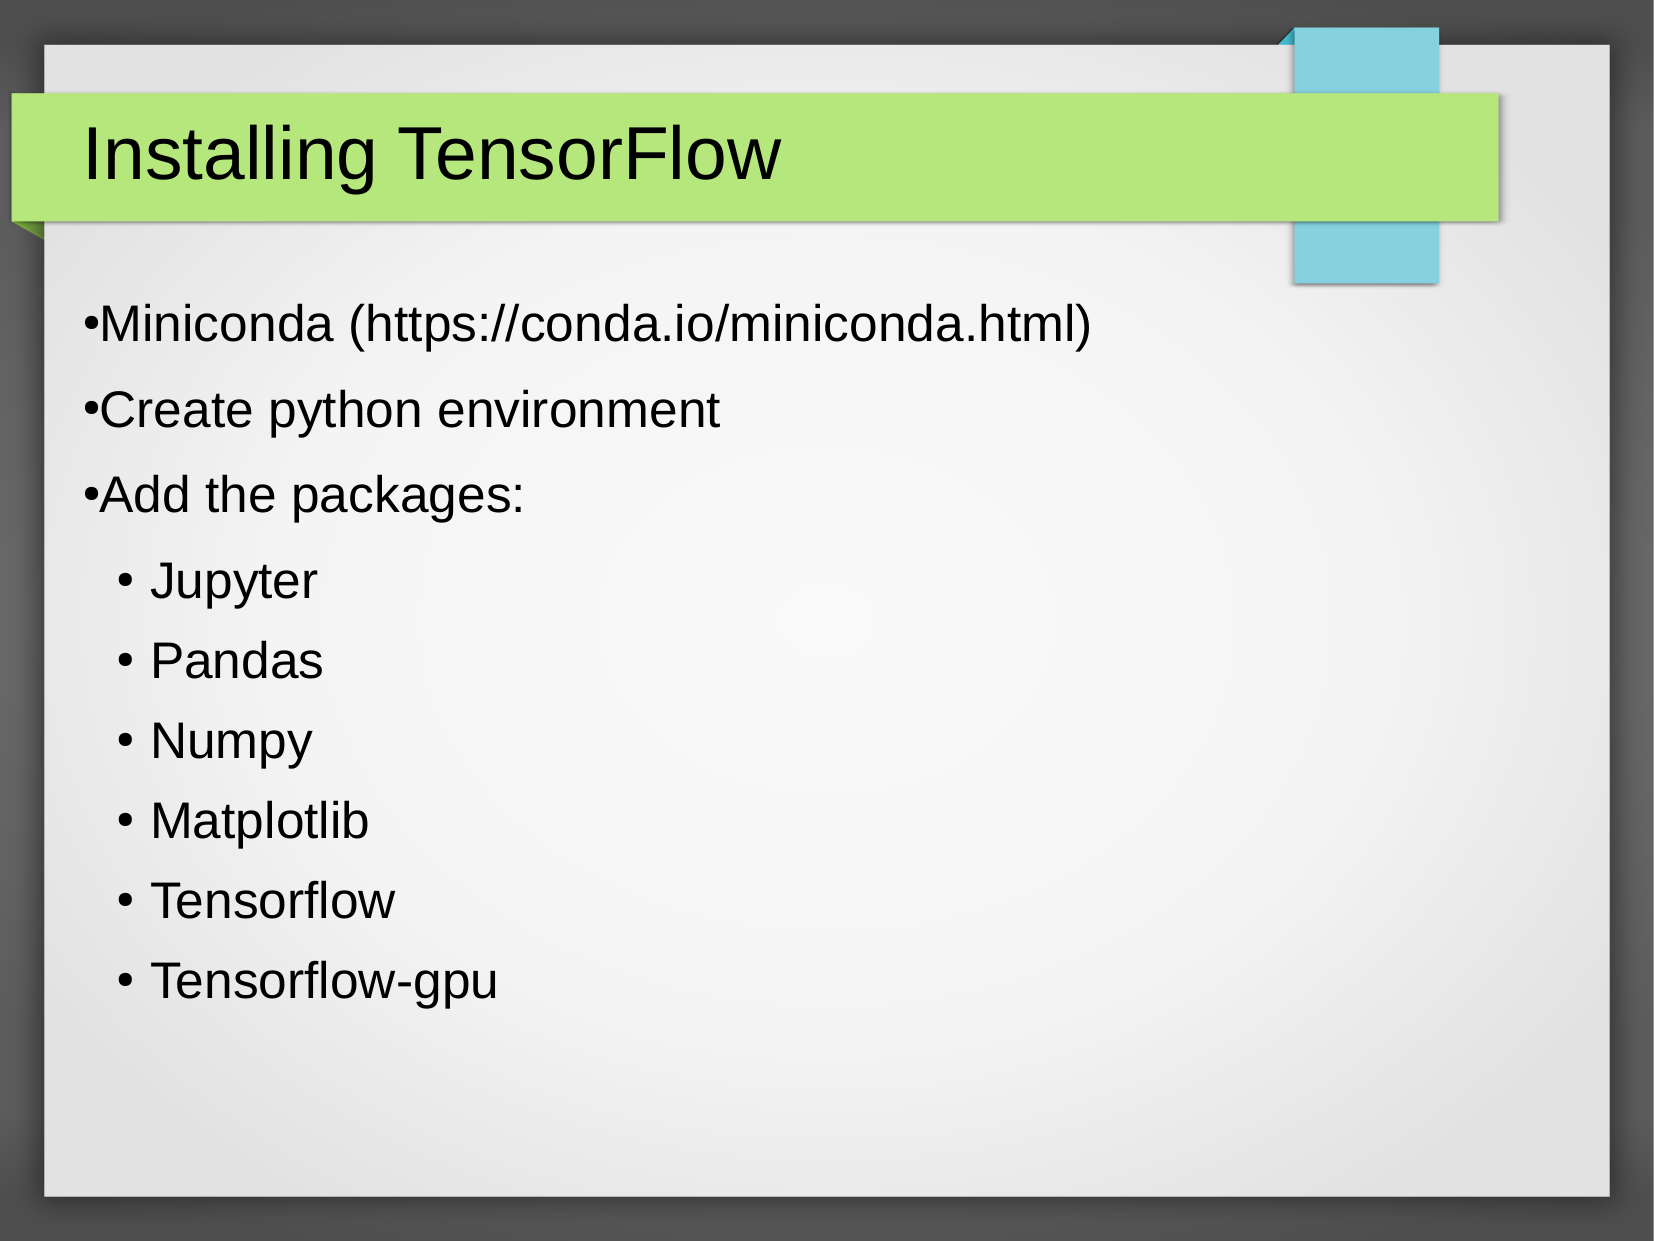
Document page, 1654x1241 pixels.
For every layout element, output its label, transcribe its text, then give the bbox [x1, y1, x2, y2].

list Miniconda (https://conda.io/miniconda.html) Create python environment Add the packages: Jupyter Pandas Numpy Matplotlib Tensorflow Tensorflow-gpu [82, 295, 1571, 1015]
title Installing TensorFlow [82, 94, 1264, 213]
picture [0, 0, 1654, 1241]
